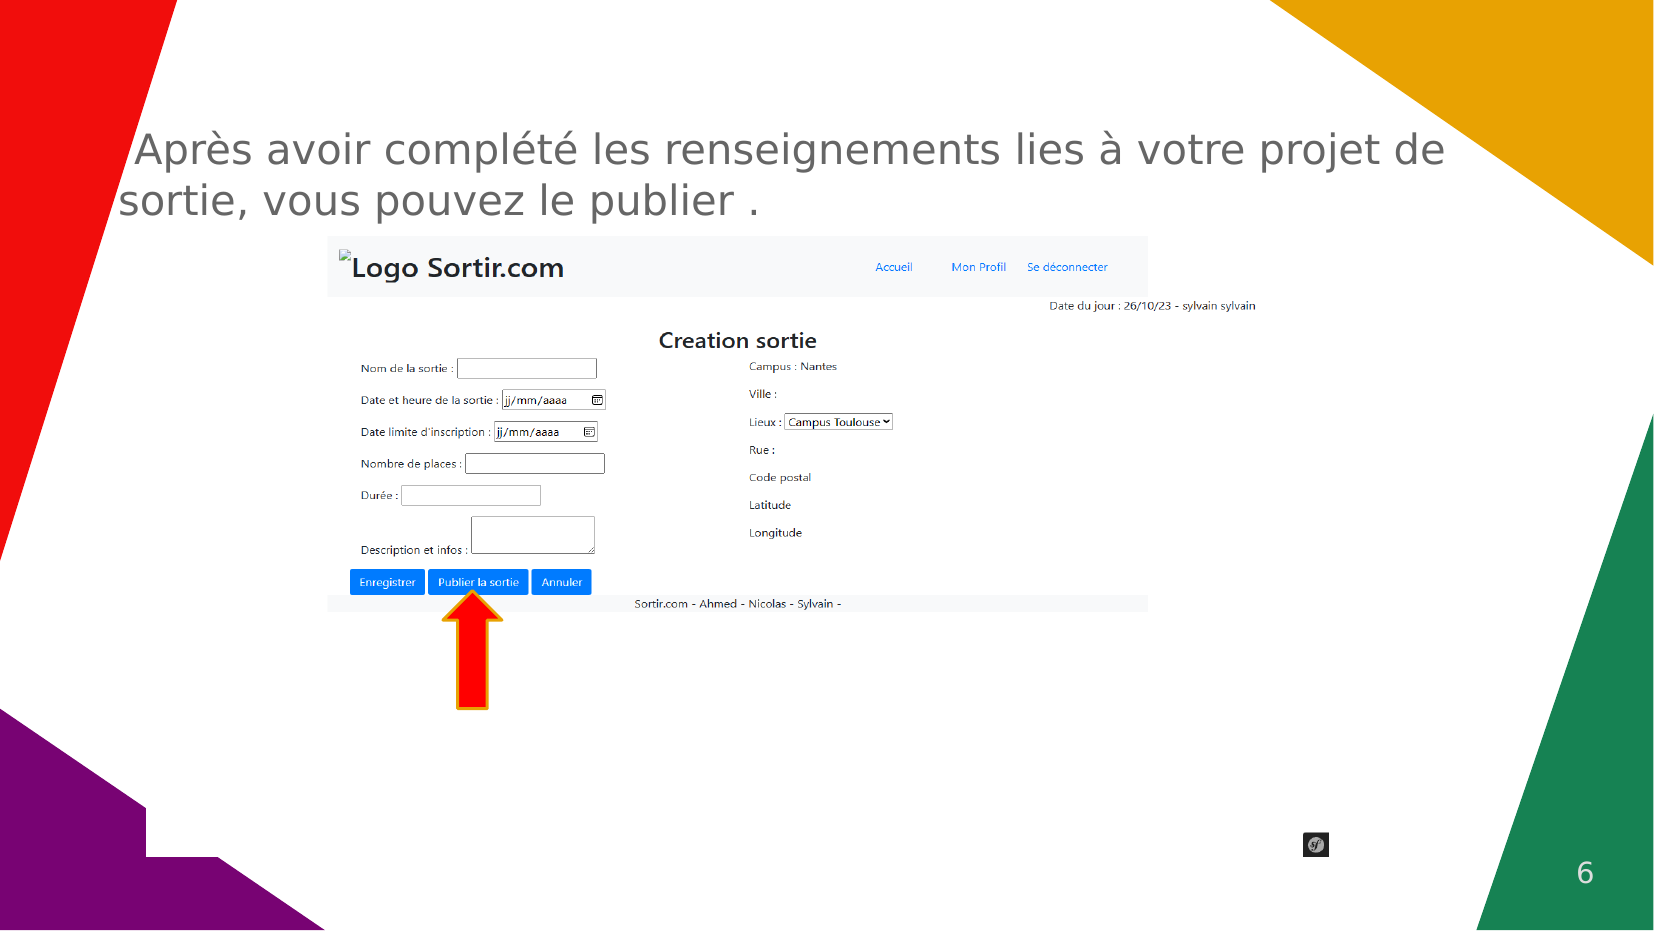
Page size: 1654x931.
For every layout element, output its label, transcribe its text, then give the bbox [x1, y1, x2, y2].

text_box [442, 590, 502, 709]
list Après avoir complété les renseignements lies à votre projet de sortie, vous pouvez le publier . [118, 118, 1536, 768]
picture [146, 236, 1329, 857]
